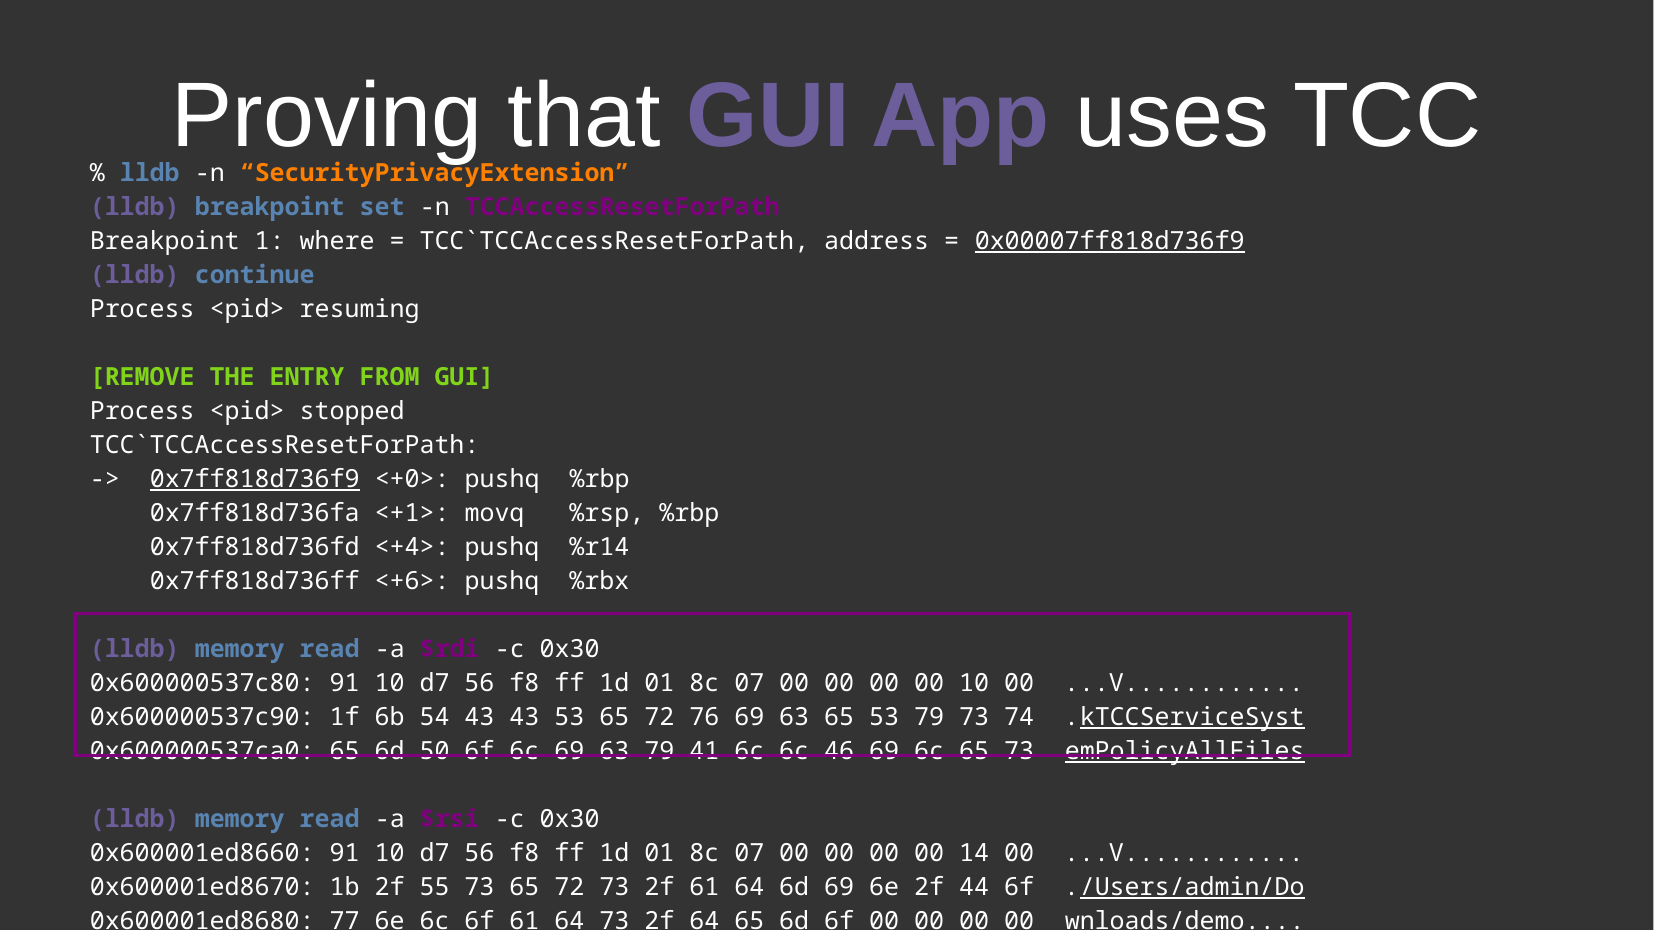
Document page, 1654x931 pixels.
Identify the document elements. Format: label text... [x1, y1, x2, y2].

title Proving that GUI App uses TCC [82, 37, 1571, 153]
text_box % lldb -n “SecurityPrivacyExtension” (lldb) breakpoint set -n TCCAccessResetForPath Breakpoint 1: where = TCC`TCCAccessResetForPath, address = 0x00007ff818d736f9 (lldb) continue Process <pid> resuming [REMOVE THE ENTRY FROM GUI] Process <pid> stopped TCC`TCCAccessResetForPath: -> 0x7ff818d736f9 <+0>: pushq %rbp 0x7ff818d736fa <+1>: movq %rsp, %rbp 0x7ff818d736fd <+4>: pushq %r14 0x7ff818d736ff <+6>: pushq %rbx (lldb) memory read -a $rdi -c 0x30 0x600000537c80: 91 10 d7 56 f8 ff 1d 01 8c 07 00 00 00 00 10 00 ...V............ 0x600000537c90: 1f 6b 54 43 43 53 65 72 76 69 63 65 53 79 73 74 .kTCCServiceSyst 0x600000537ca0: 65 6d 50 6f 6c 69 63 79 41 6c 6c 46 69 6c 65 73 emPolicyAllFiles (lldb) memory read -a $rsi -c 0x30 0x600001ed8660: 91 10 d7 56 f8 ff 1d 01 8c 07 00 00 00 00 14 00 ...V............ 0x600001ed8670: 1b 2f 55 73 65 72 73 2f 61 64 6d 69 6e 2f 44 6f ./Users/admin/Do 0x600001ed8680: 77 6e 6c 6f 61 64 73 2f 64 65 6d 6f 00 00 00 00 wnloads/demo.... [75, 153, 1613, 931]
text_box [75, 613, 1351, 756]
